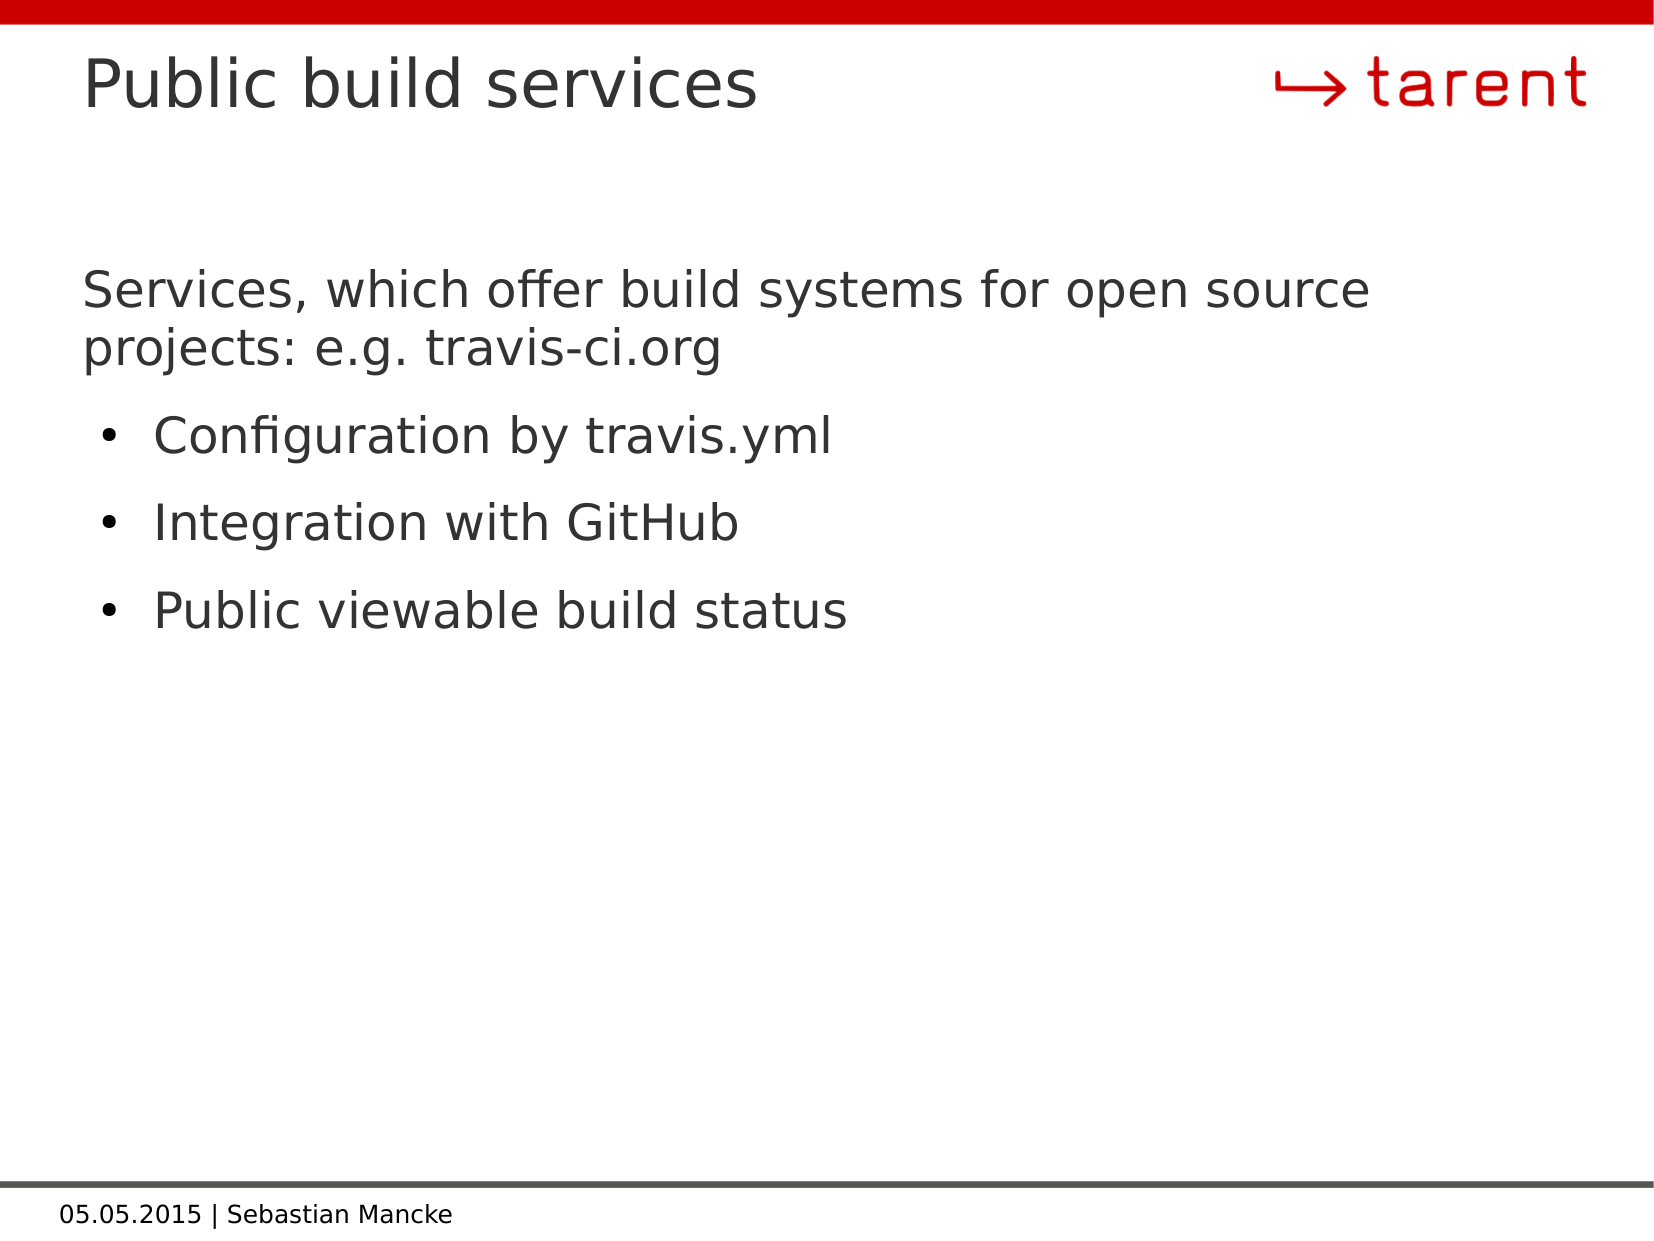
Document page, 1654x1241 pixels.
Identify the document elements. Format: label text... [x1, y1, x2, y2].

picture [0, 0, 1654, 26]
list Services, which offer build systems for open source projects: e.g. travis-ci.org Configuration by travis.yml Integration with GitHub Public viewable build status [82, 260, 1571, 1112]
title Public build services [82, 35, 1571, 134]
picture [0, 1181, 1654, 1188]
picture [1571, 51, 1612, 120]
